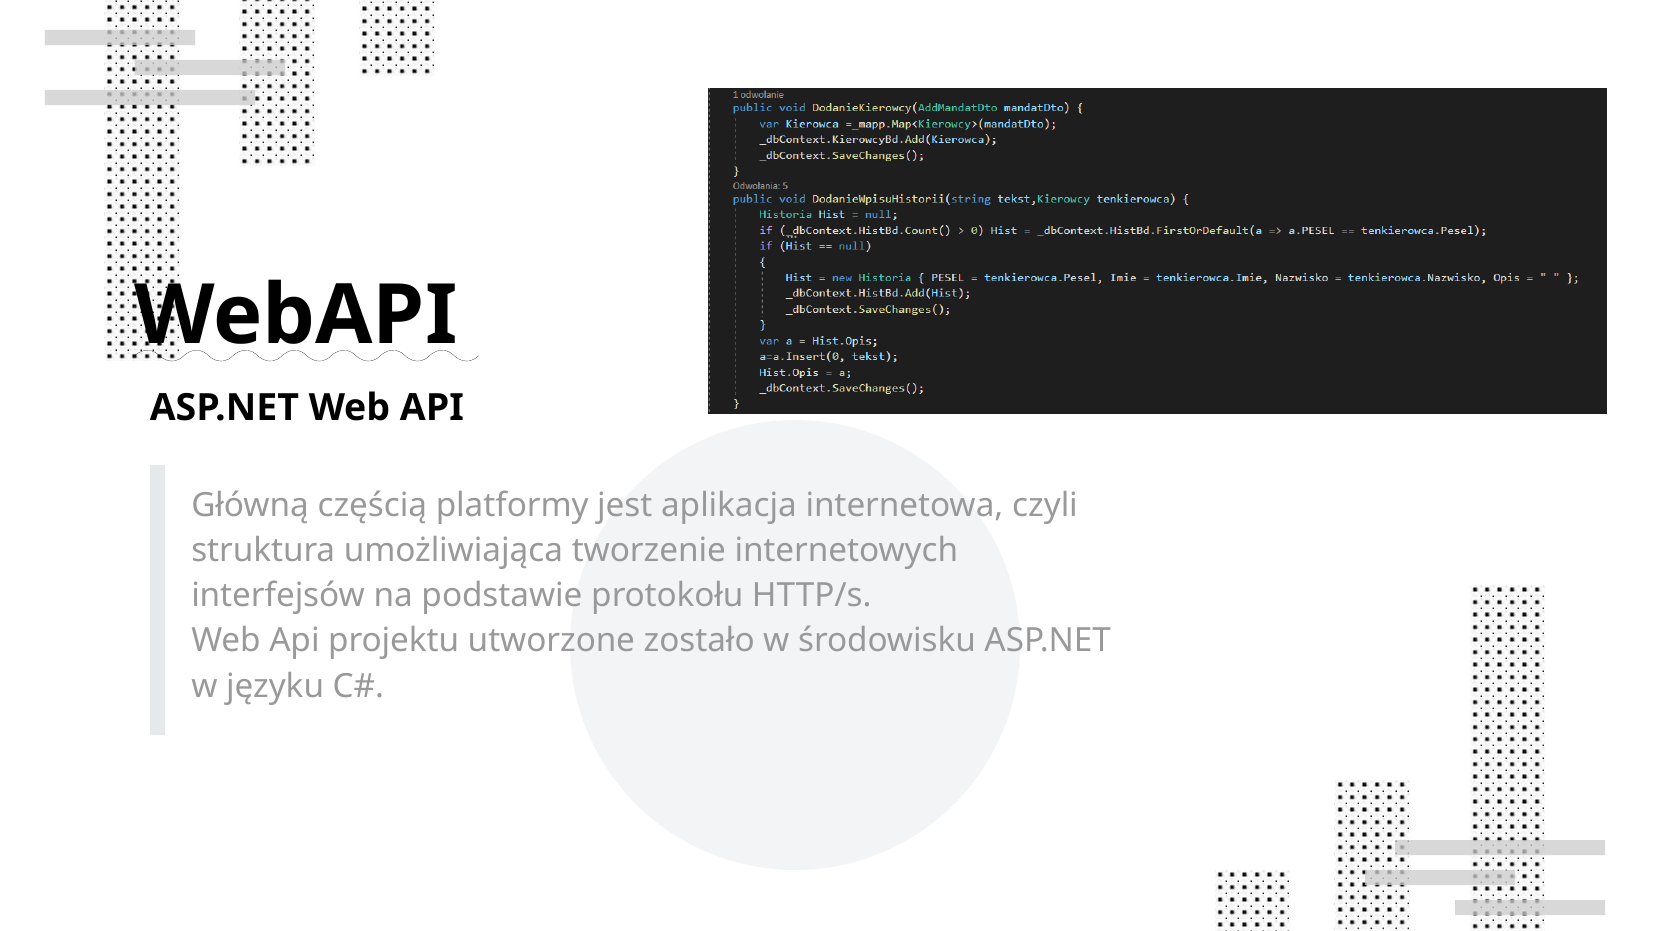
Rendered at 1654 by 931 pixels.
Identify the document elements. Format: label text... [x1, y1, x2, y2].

text_box ASP.NET Web API [135, 372, 768, 541]
text_box [150, 465, 166, 736]
picture [708, 88, 1607, 414]
text_box WebAPI [120, 246, 708, 376]
text_box Główną częścią platformy jest aplikacja internetowa, czyli struktura umożliwiająca tworzenie internetowych interfejsów na podstawie protokołu HTTP/s. Web Api projektu utworzone zostało w środowisku ASP.NET w języku C#. [176, 473, 1141, 764]
